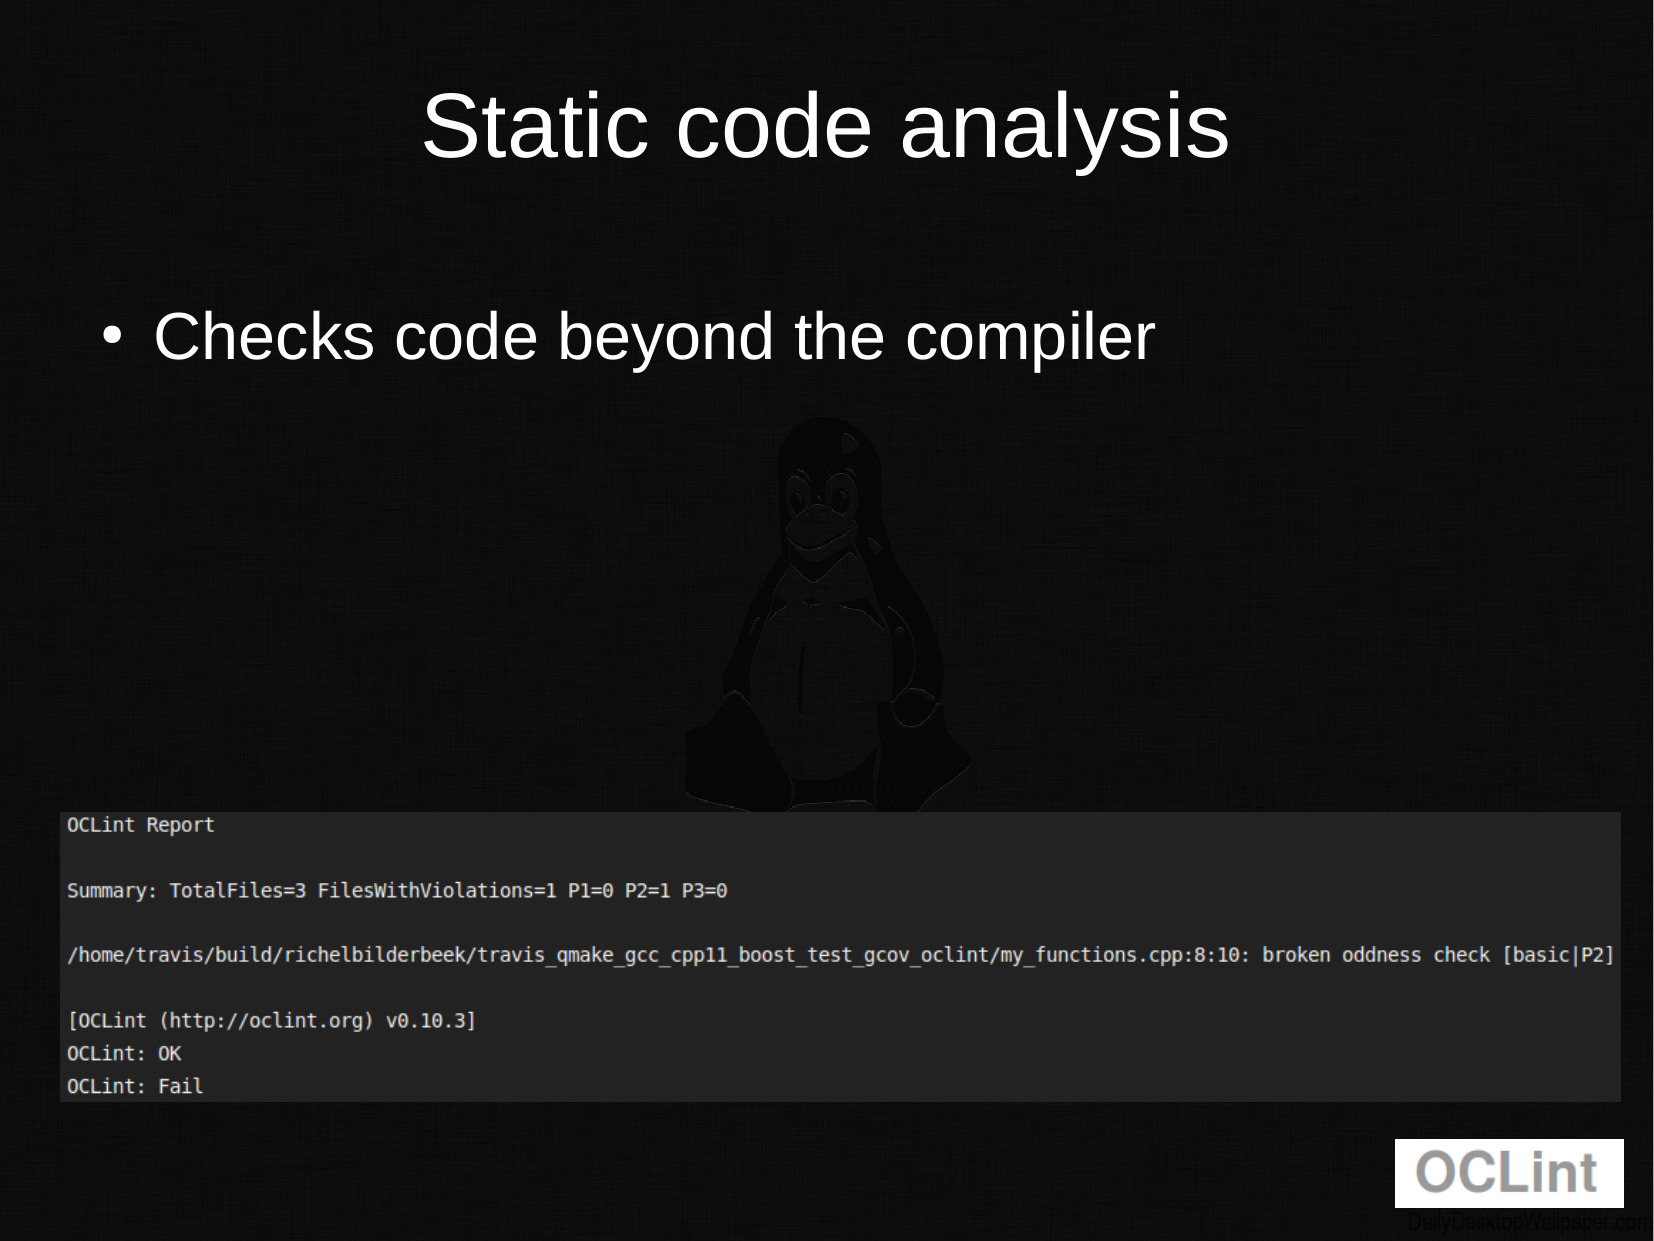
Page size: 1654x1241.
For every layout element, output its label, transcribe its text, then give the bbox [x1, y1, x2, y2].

list Checks code beyond the compiler [82, 299, 1571, 812]
title Static code analysis [389, 47, 1264, 205]
picture [0, 0, 1654, 1241]
list Checks code beyond the compiler [82, 1102, 1571, 1241]
